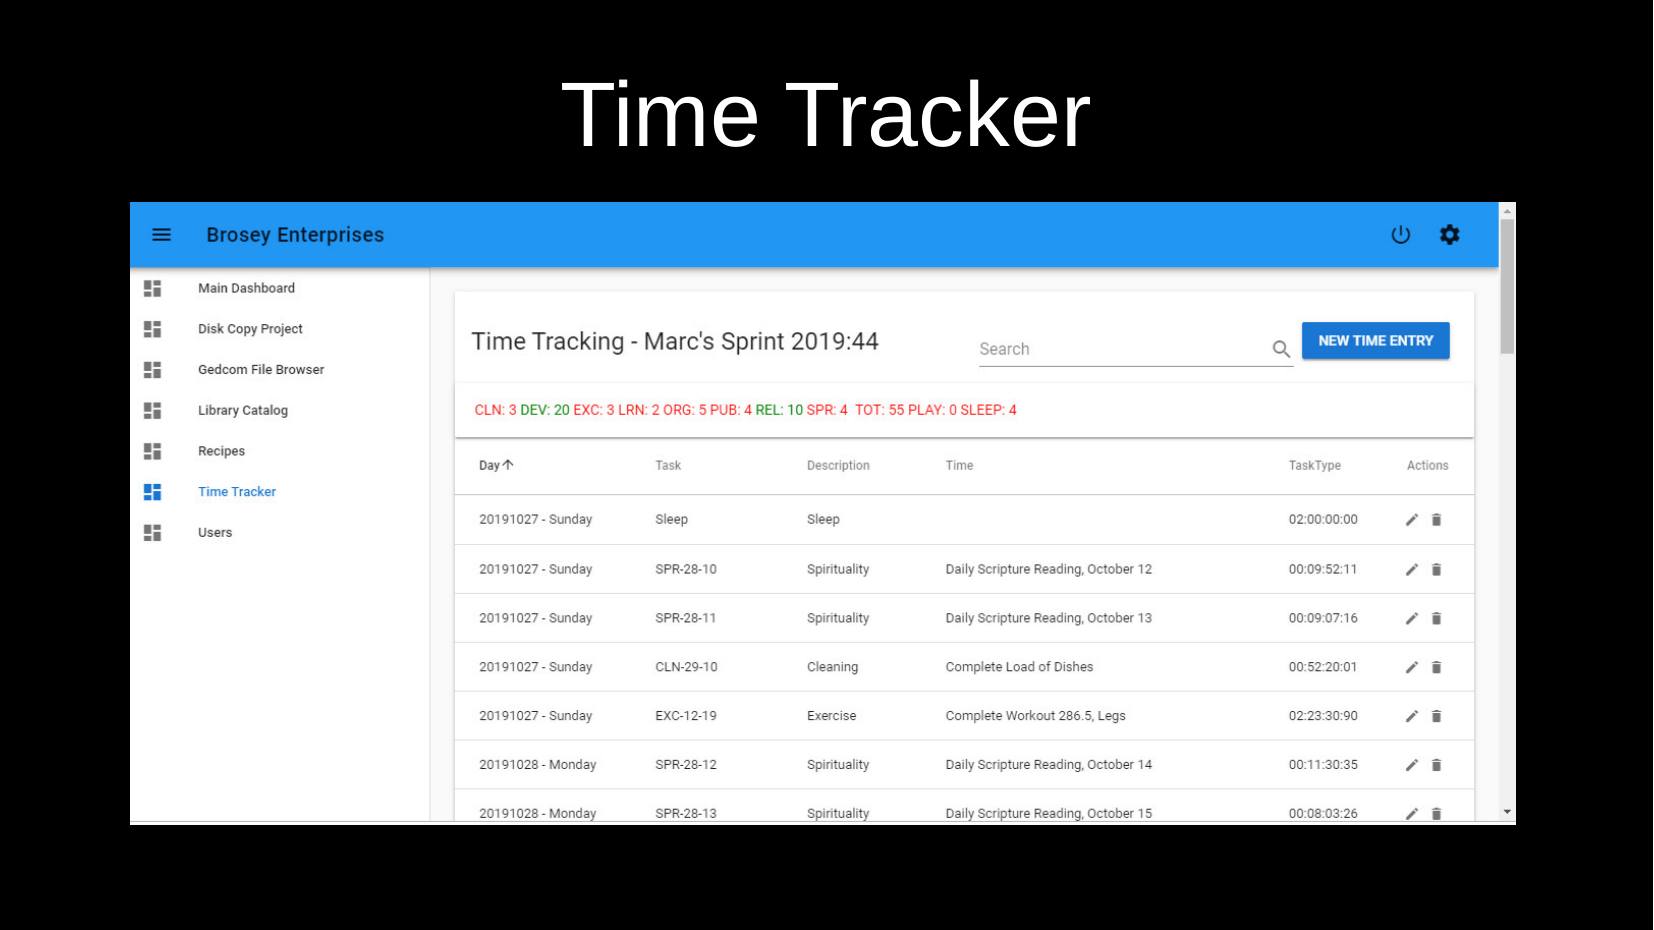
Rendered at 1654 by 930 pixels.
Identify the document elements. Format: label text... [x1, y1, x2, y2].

title Time Tracker [82, 37, 1571, 193]
picture [130, 202, 1516, 826]
